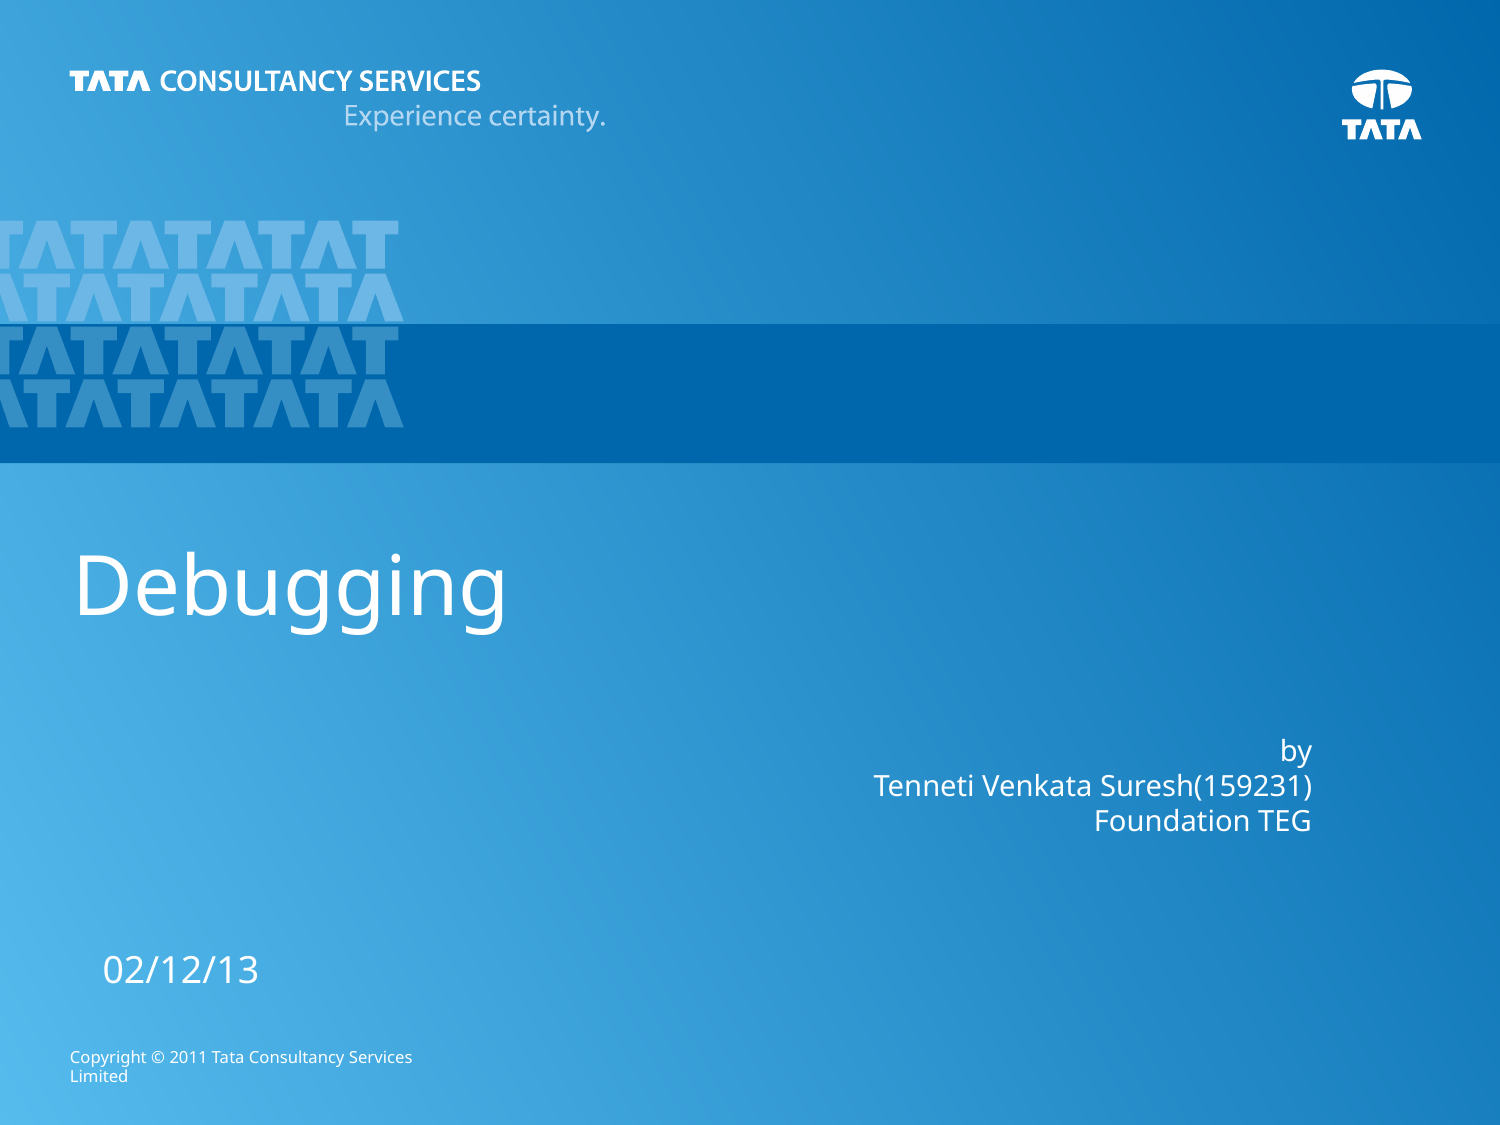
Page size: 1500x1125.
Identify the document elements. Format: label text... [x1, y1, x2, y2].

text_box 02/12/13 [102, 945, 260, 997]
subtitle by Tenneti Venkata Suresh(159231) Foundation TEG [50, 725, 1328, 851]
title Debugging [58, 525, 1334, 625]
